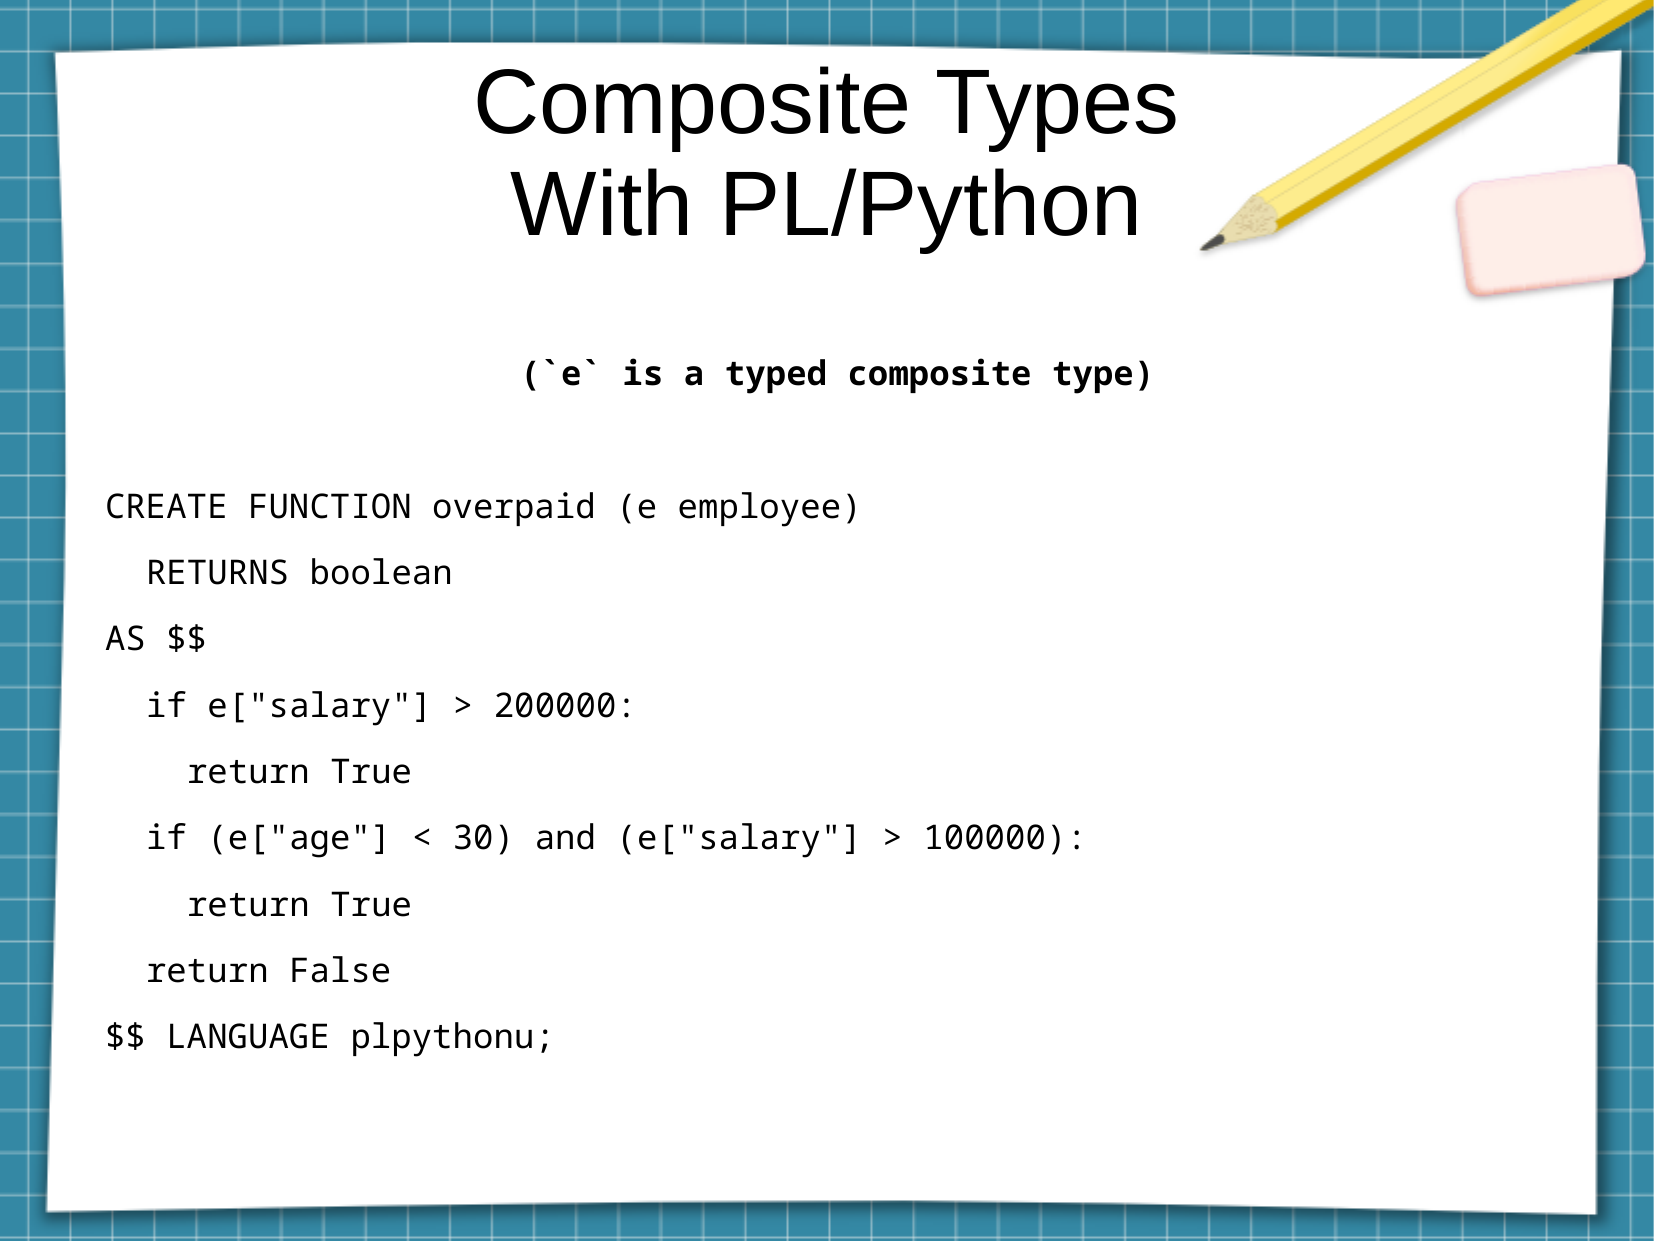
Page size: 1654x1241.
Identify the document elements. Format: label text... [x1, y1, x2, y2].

list (`e` is a typed composite type) CREATE FUNCTION overpaid (e employee) RETURNS boolean AS $$ if e["salary"] > 200000: return True if (e["age"] < 30) and (e["salary"] > 100000): return True return False $$ LANGUAGE plpythonu; [105, 349, 1572, 1069]
picture [0, 0, 1654, 1241]
title Composite Types With PL/Python [82, 49, 1571, 257]
